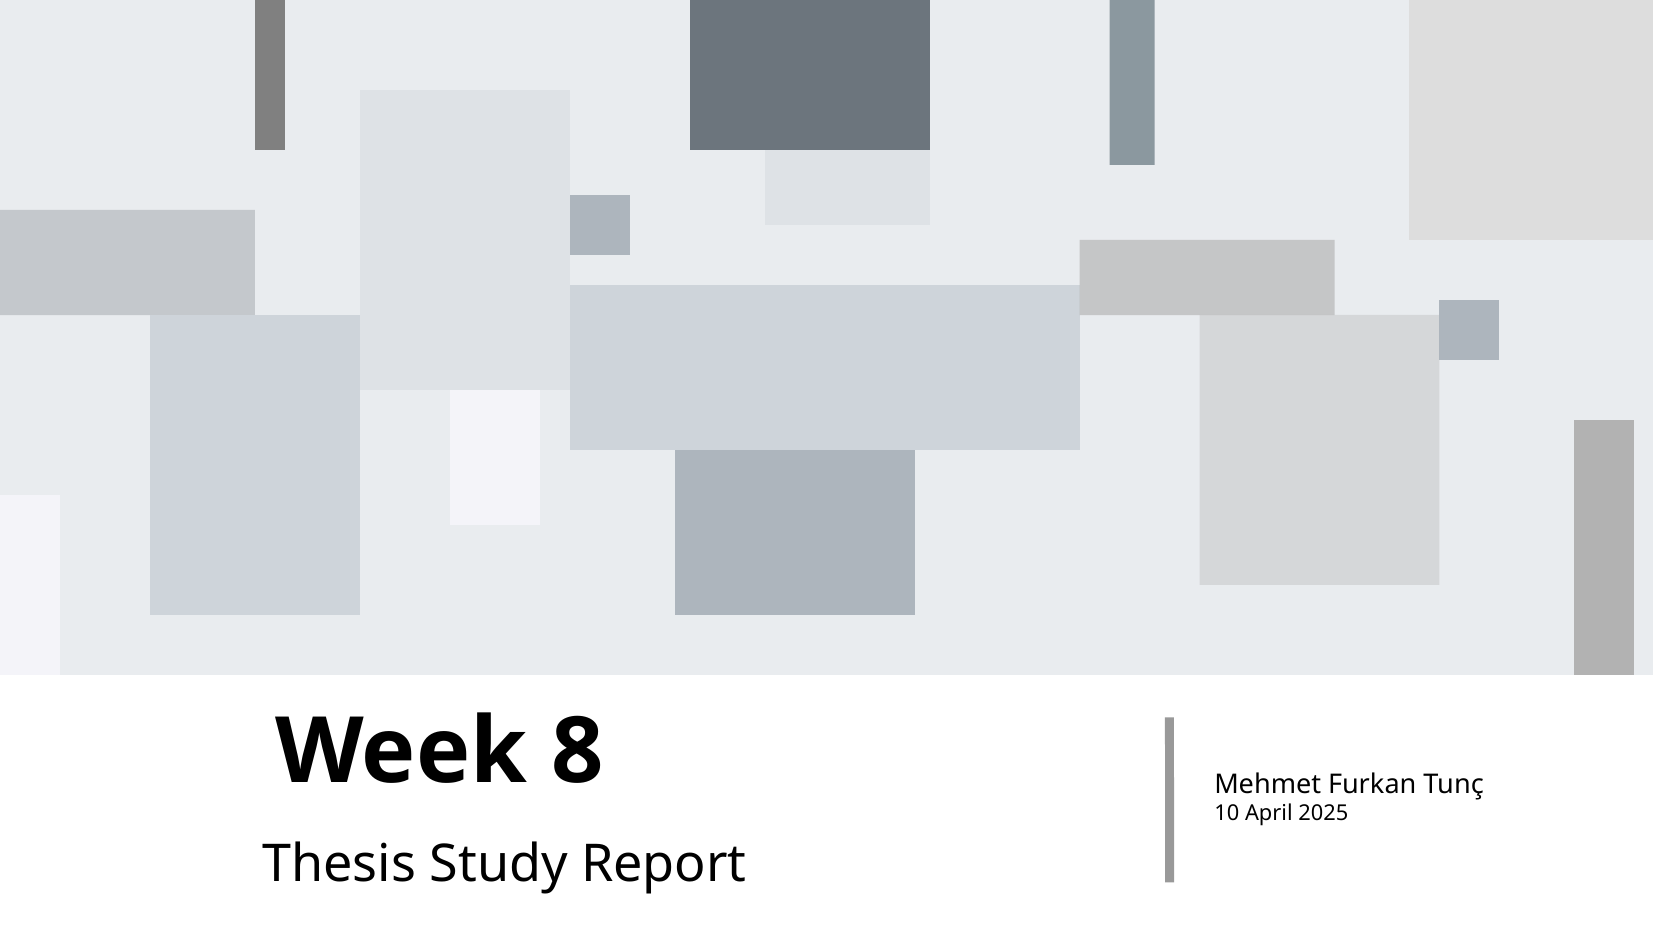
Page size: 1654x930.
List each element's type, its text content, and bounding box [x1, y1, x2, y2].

text_box Mehmet Furkan Tunç 10 April 2025 [1199, 759, 1590, 841]
title Week 8 [274, 675, 1163, 831]
subtitle Thesis Study Report [262, 829, 1131, 900]
